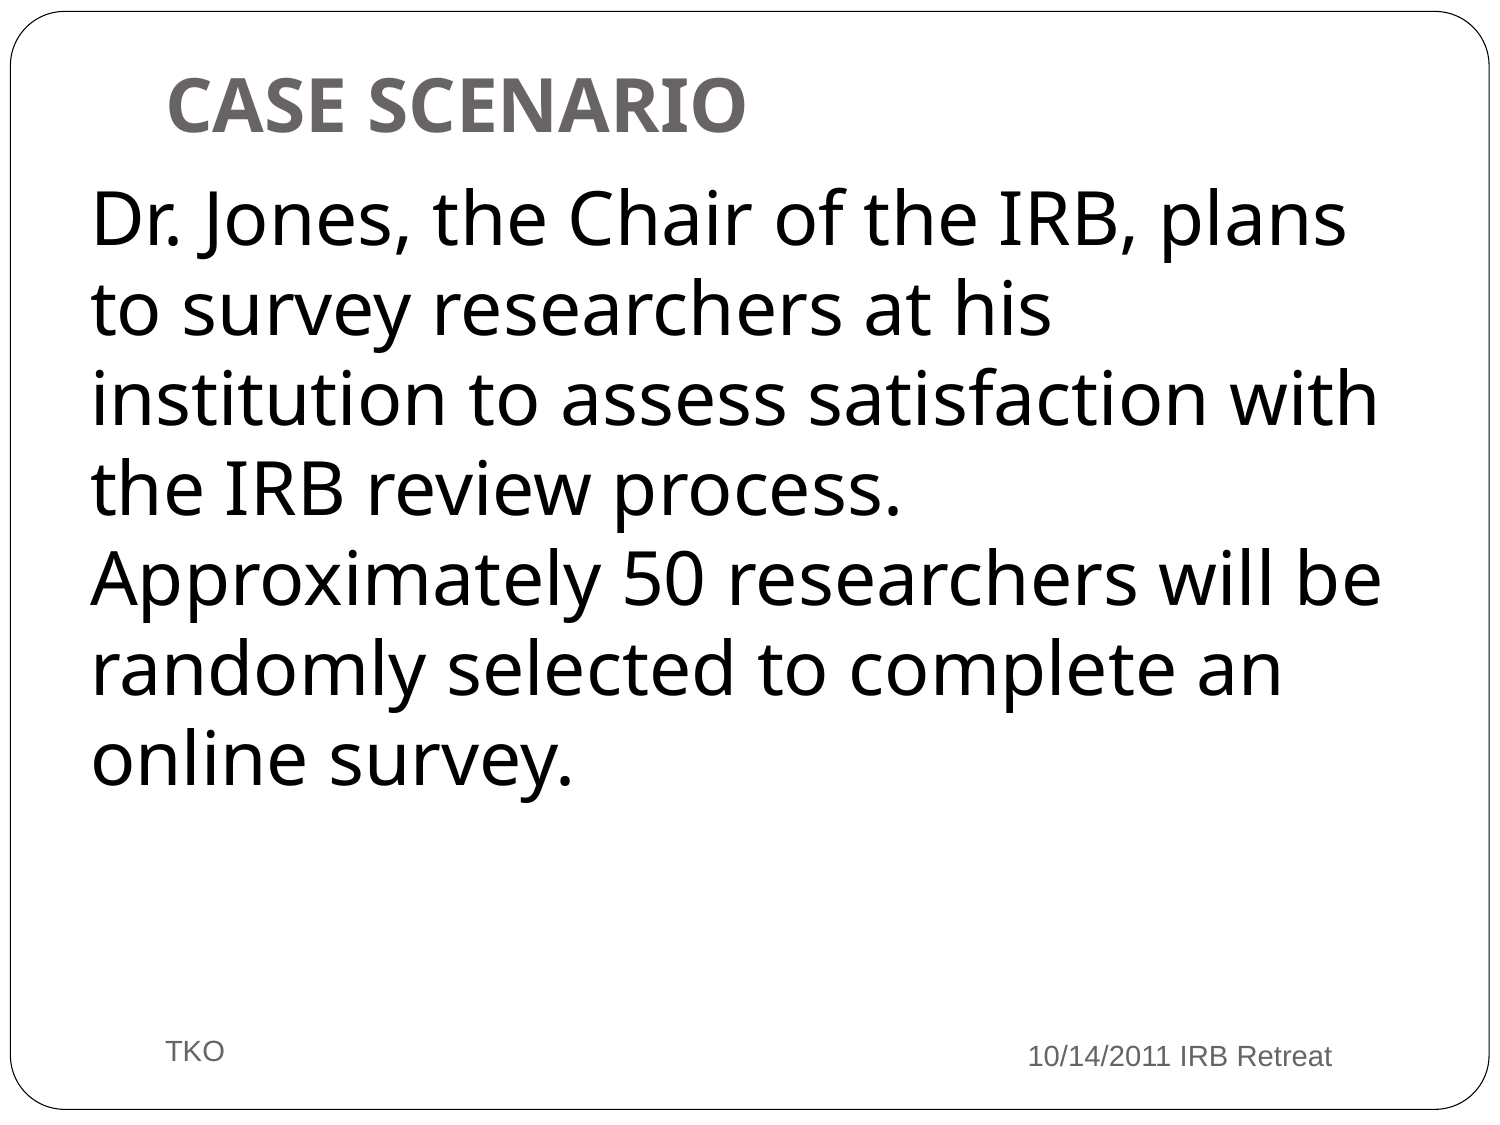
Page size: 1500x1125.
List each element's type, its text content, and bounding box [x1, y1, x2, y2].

list Dr. Jones, the Chair of the IRB, plans to survey researchers at his institution to assess satisfaction with the IRB review process. Approximately 50 researchers will be randomly selected to complete an online survey. [75, 162, 1426, 988]
title CASE SCENARIO [150, 45, 1426, 162]
text_box TKO [150, 1012, 801, 1088]
text_box 10/14/2011 IRB Retreat [1012, 1015, 1419, 1094]
